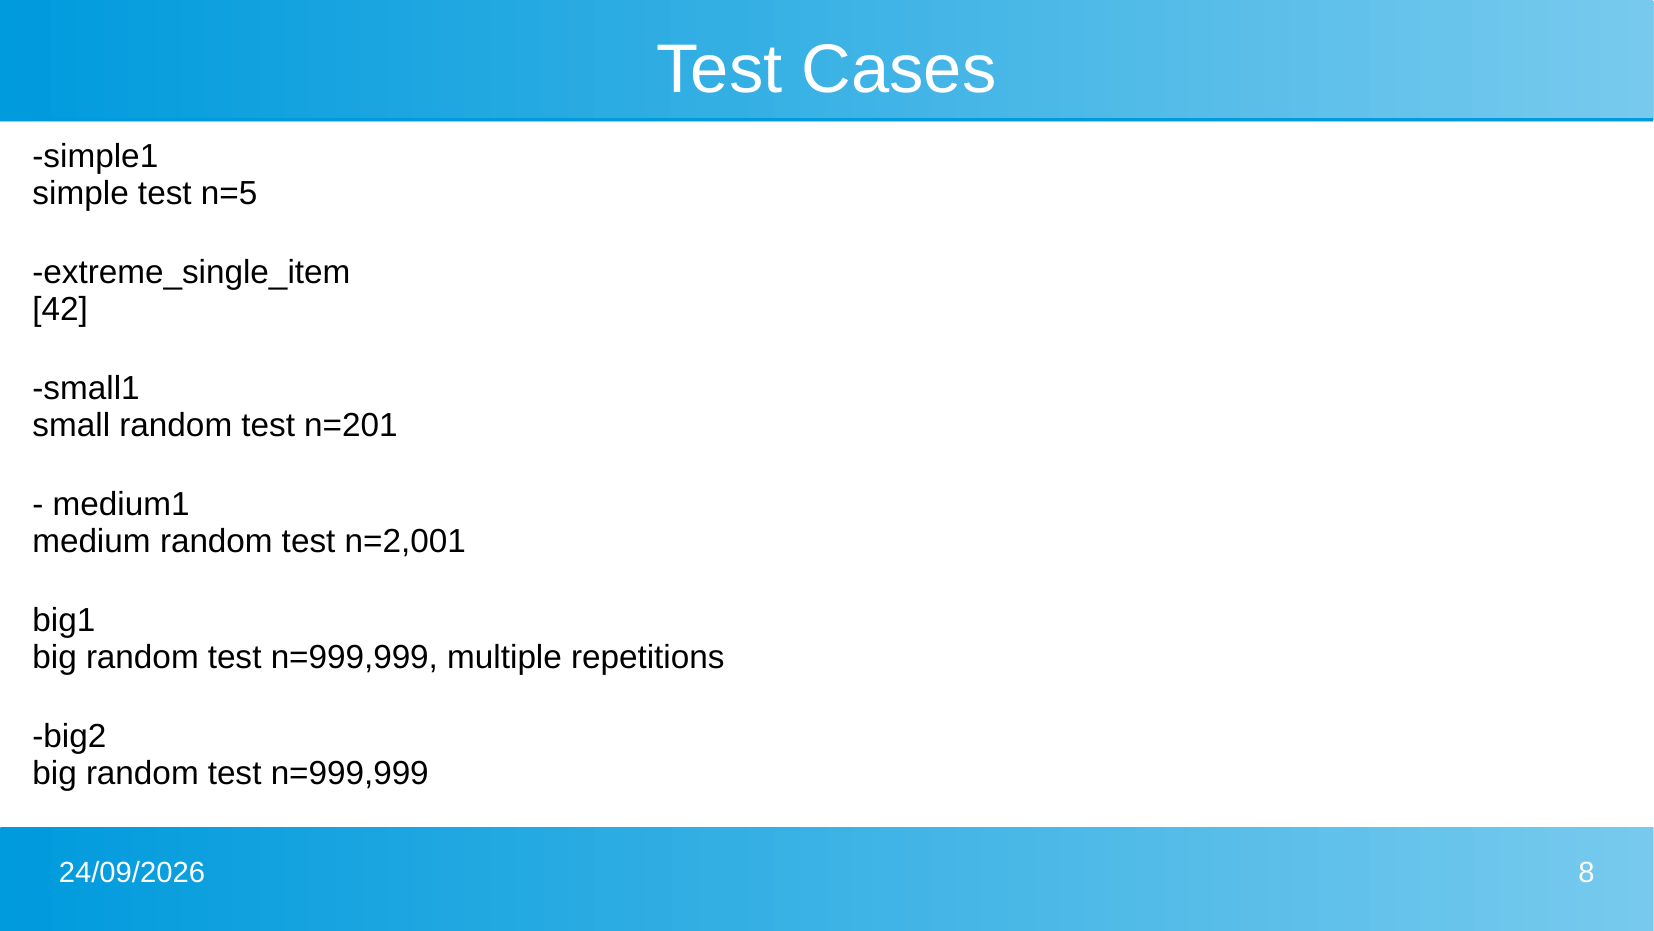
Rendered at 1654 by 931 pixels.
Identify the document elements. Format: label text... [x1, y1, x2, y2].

text_box -simple1 simple test n=5 -extreme_single_item [42] -small1 small random test n=201 - medium1 medium random test n=2,001 big1 big random test n=999,999, multiple repetitions -big2 big random test n=999,999 [17, 129, 1317, 800]
title Test Cases [59, 29, 1595, 108]
